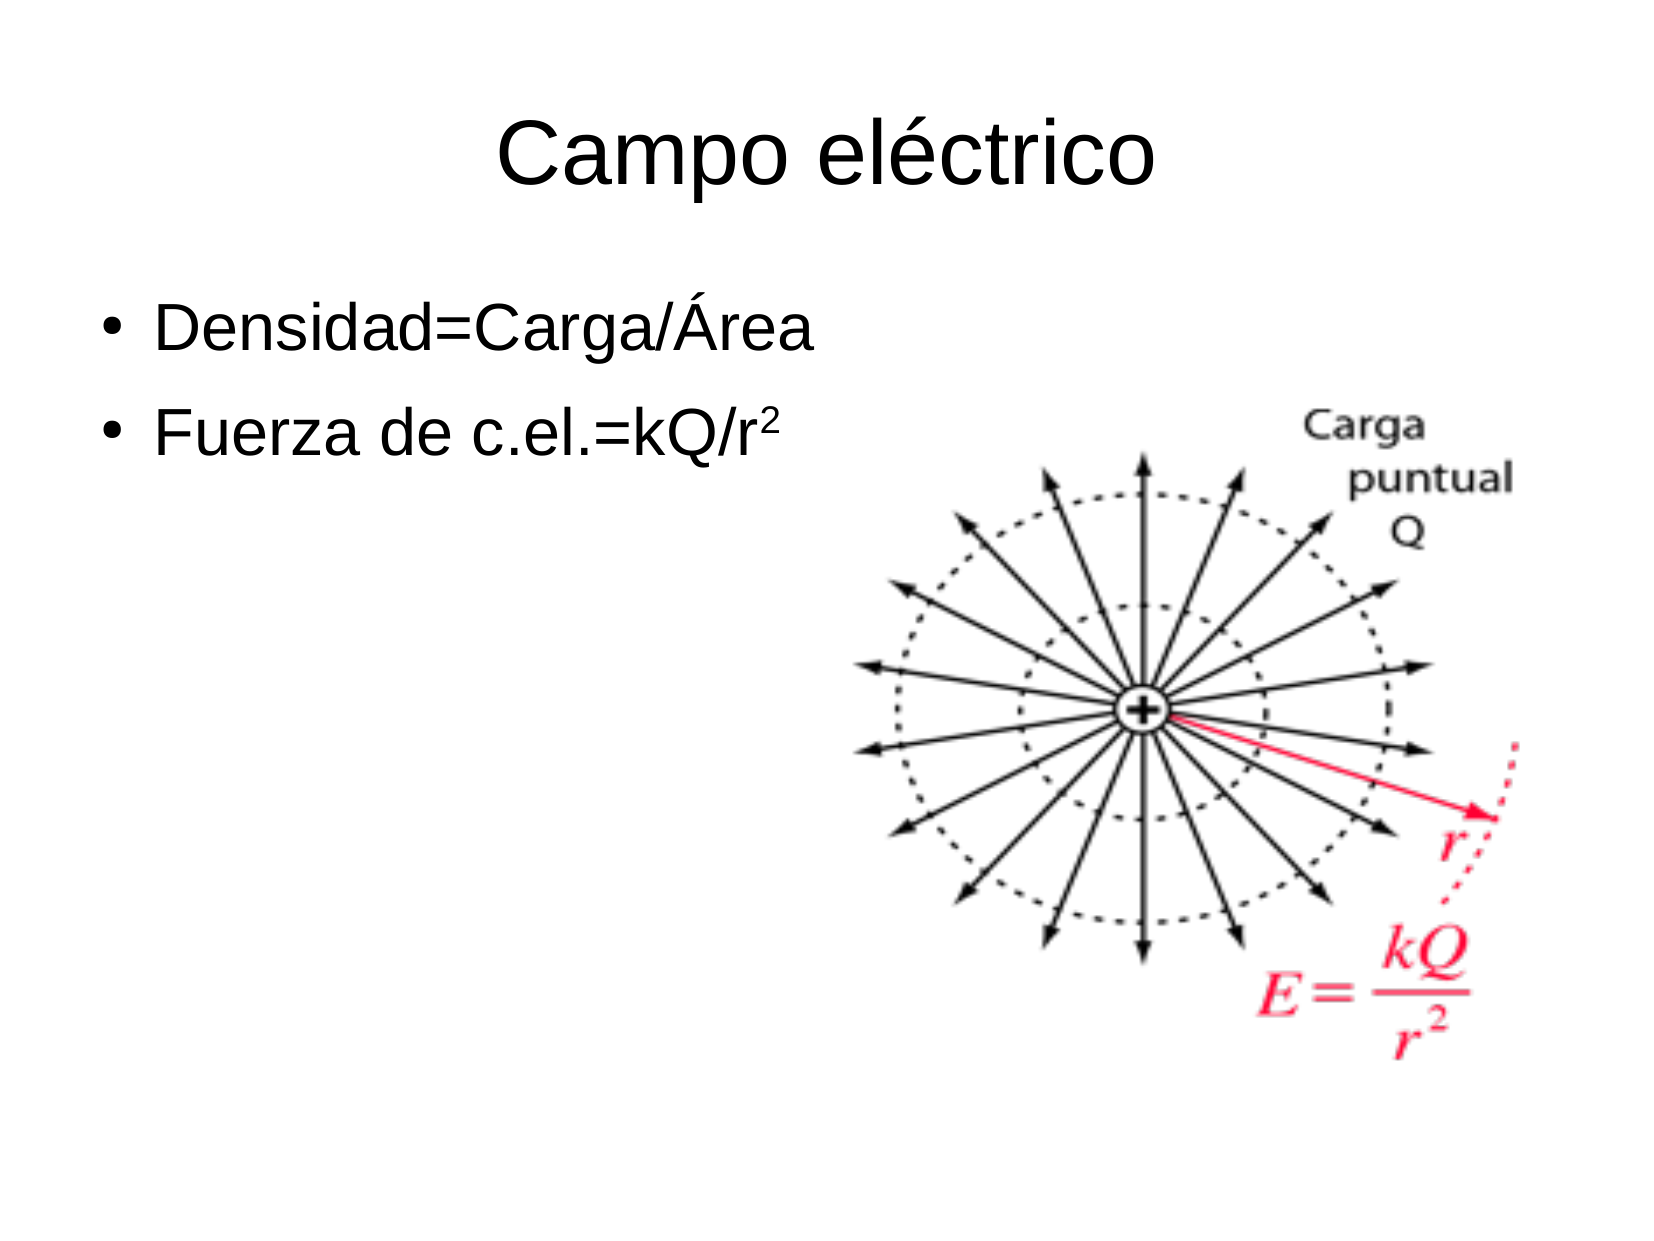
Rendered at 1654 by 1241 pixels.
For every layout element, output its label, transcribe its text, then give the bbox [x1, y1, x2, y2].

title Campo eléctrico [82, 49, 1571, 257]
list Densidad=Carga/Área Fuerza de c.el.=kQ/r2 [82, 290, 898, 1010]
picture [837, 401, 1548, 1082]
